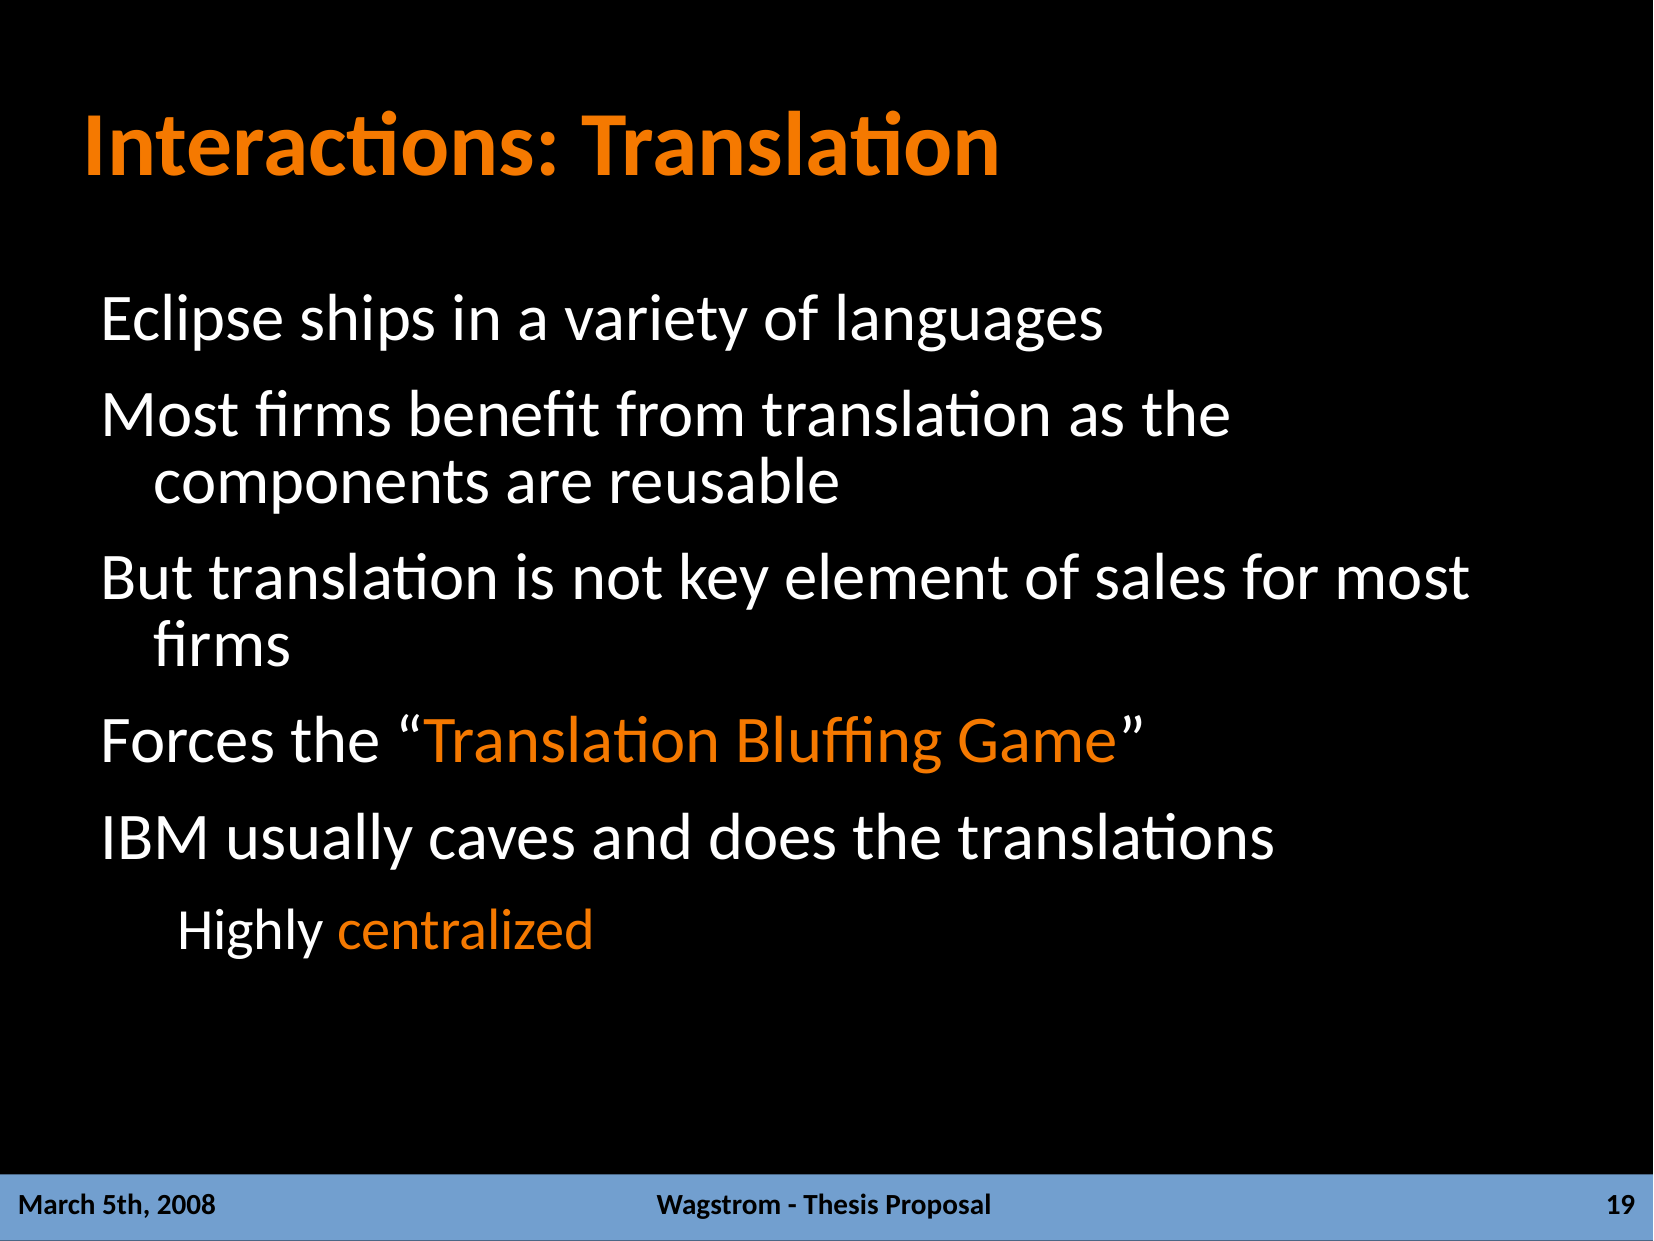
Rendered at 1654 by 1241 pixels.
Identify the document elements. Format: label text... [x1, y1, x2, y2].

list Eclipse ships in a variety of languages Most firms benefit from translation as the components are reusable But translation is not key element of sales for most firms Forces the “Translation Bluffing Game” IBM usually caves and does the translations Highly centralized [82, 290, 1571, 1095]
title Interactions: Translation [82, 56, 1571, 250]
